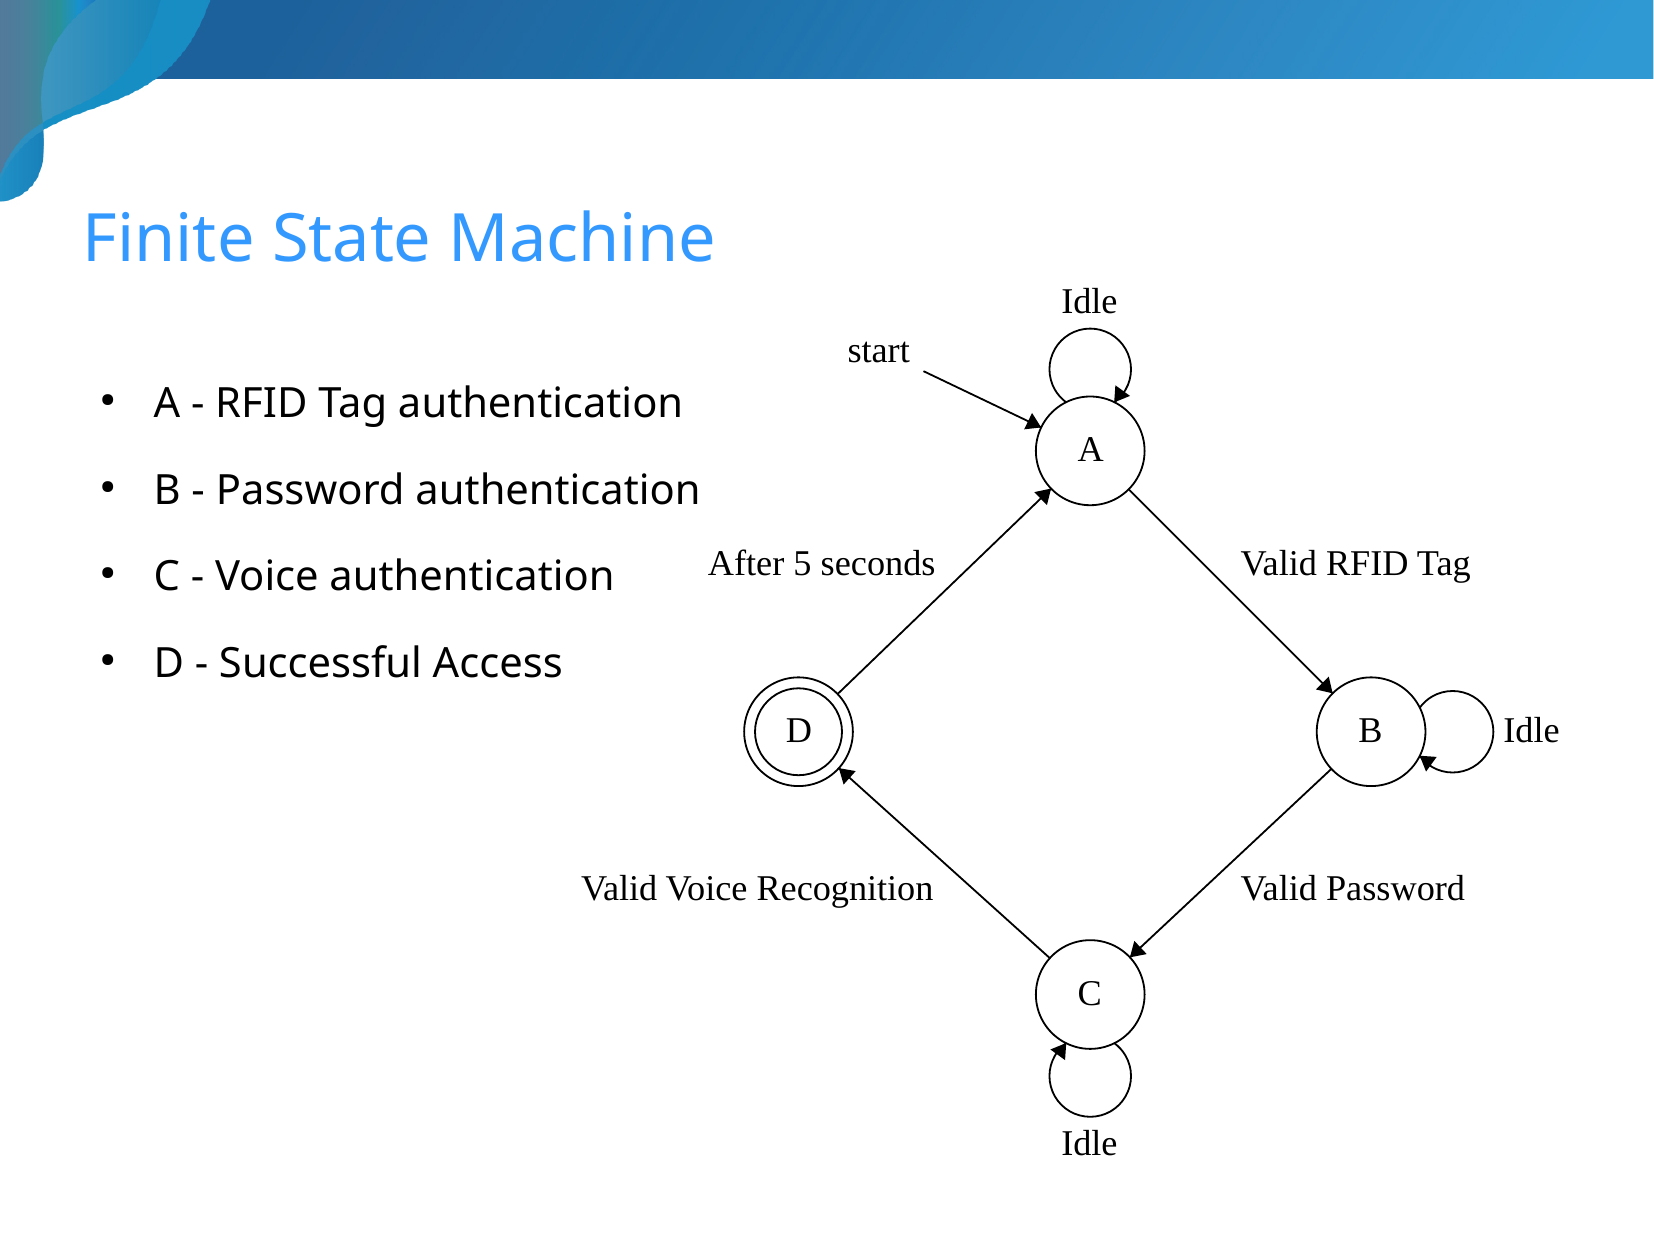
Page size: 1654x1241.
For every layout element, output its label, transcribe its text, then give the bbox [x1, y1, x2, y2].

picture [0, 0, 1654, 1241]
title Finite State Machine [82, 139, 443, 332]
list A - RFID Tag authentication B - Password authentication C - Voice authentication D - Successful Access [82, 372, 1571, 1201]
